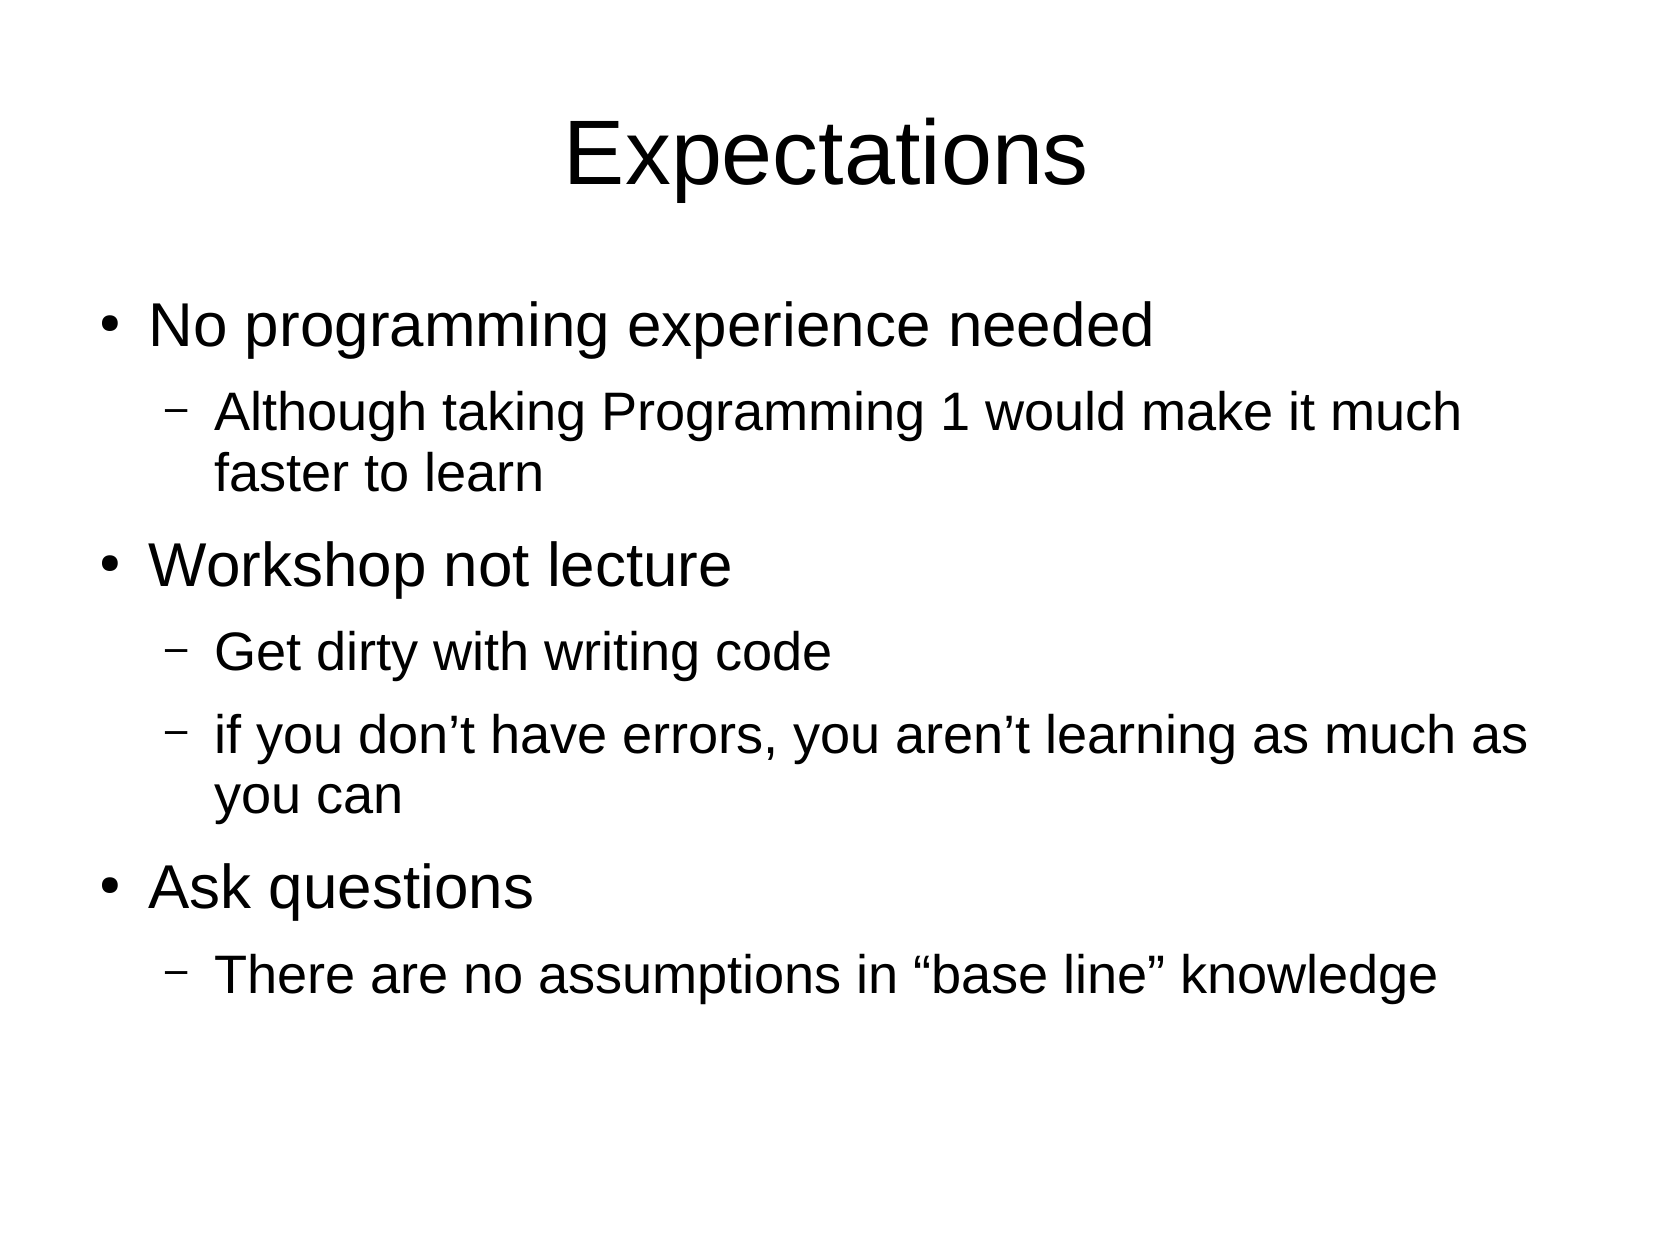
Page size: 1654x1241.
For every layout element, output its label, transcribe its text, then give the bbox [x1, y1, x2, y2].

title Expectations [82, 49, 1571, 257]
list No programming experience needed Although taking Programming 1 would make it much faster to learn Workshop not lecture Get dirty with writing code if you don’t have errors, you aren’t learning as much as you can Ask questions There are no assumptions in “base line” knowledge [82, 290, 1571, 1010]
